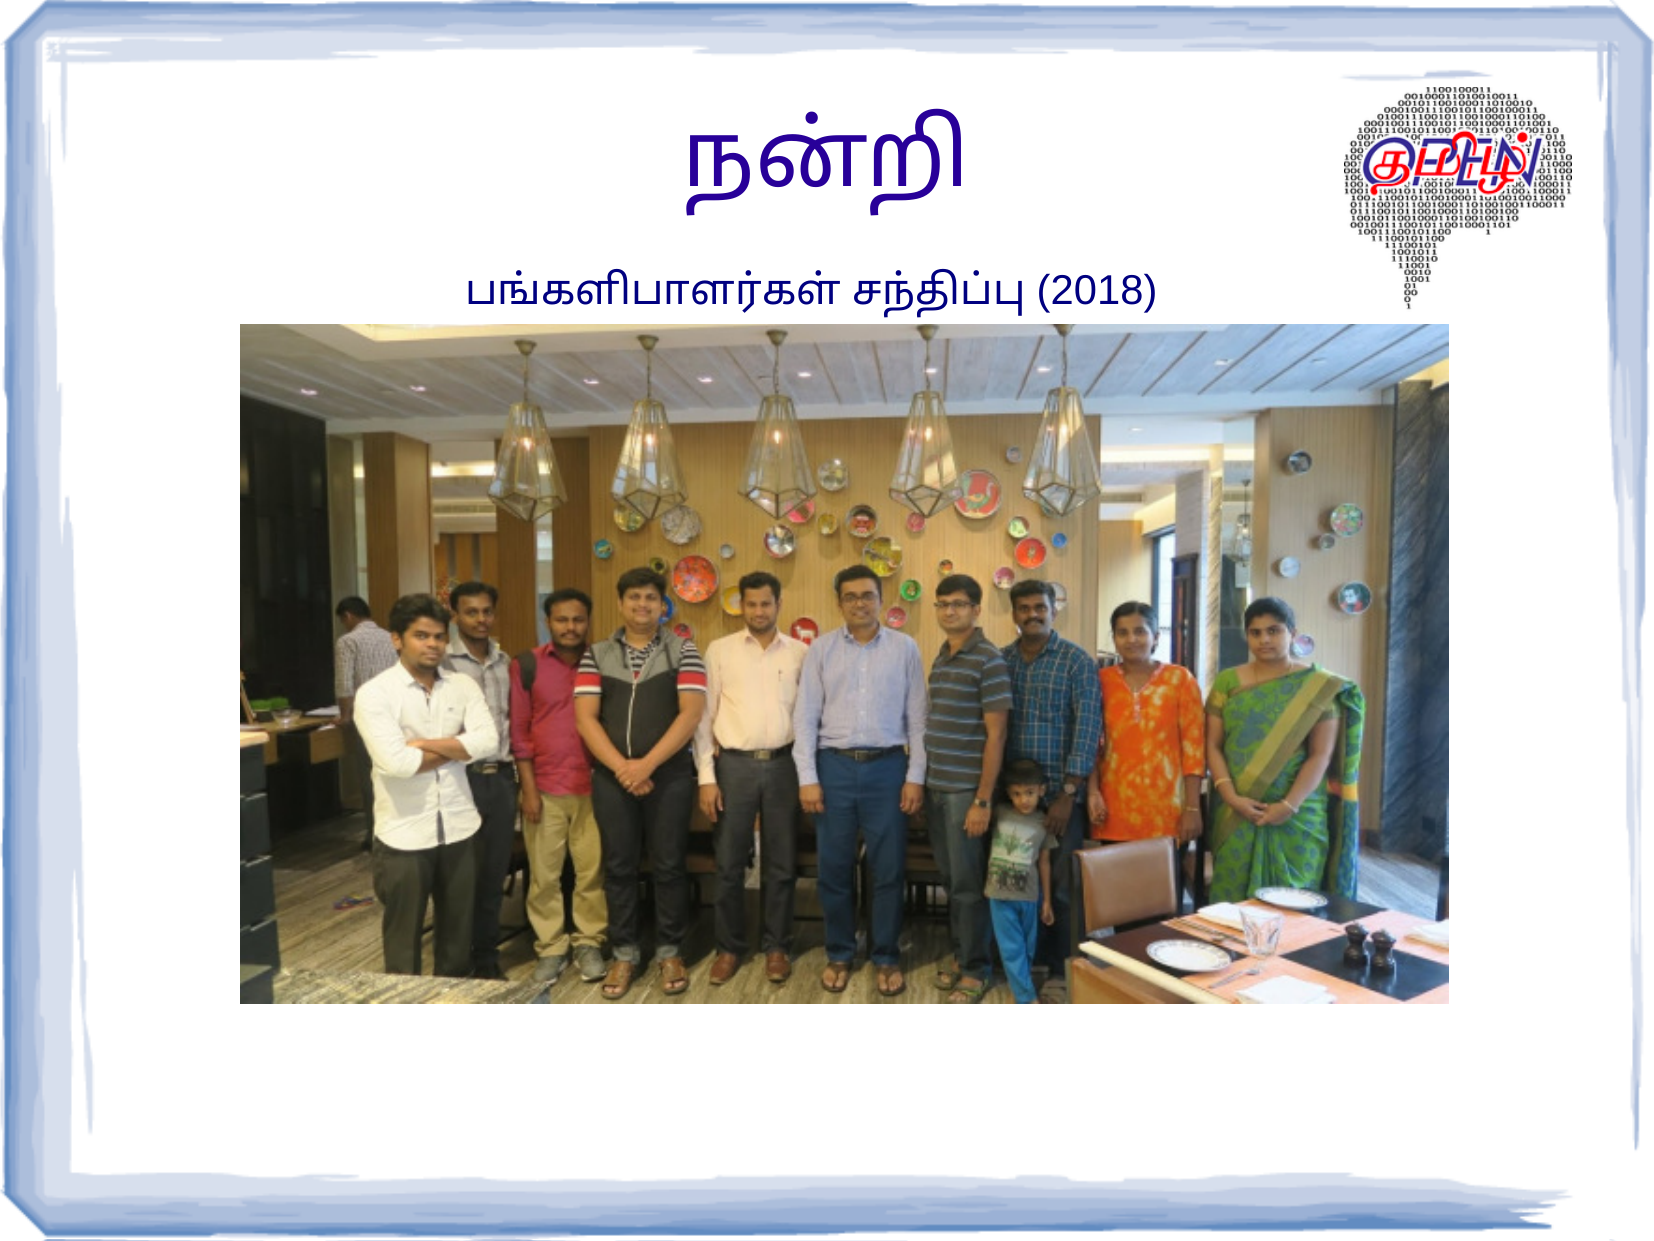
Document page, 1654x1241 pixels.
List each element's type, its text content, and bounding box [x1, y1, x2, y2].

text_box பங்களிபாளர்கள் சந்திப்பு (2018) [465, 264, 1241, 316]
title நன்றி [82, 49, 1571, 257]
picture [0, 0, 1654, 1241]
